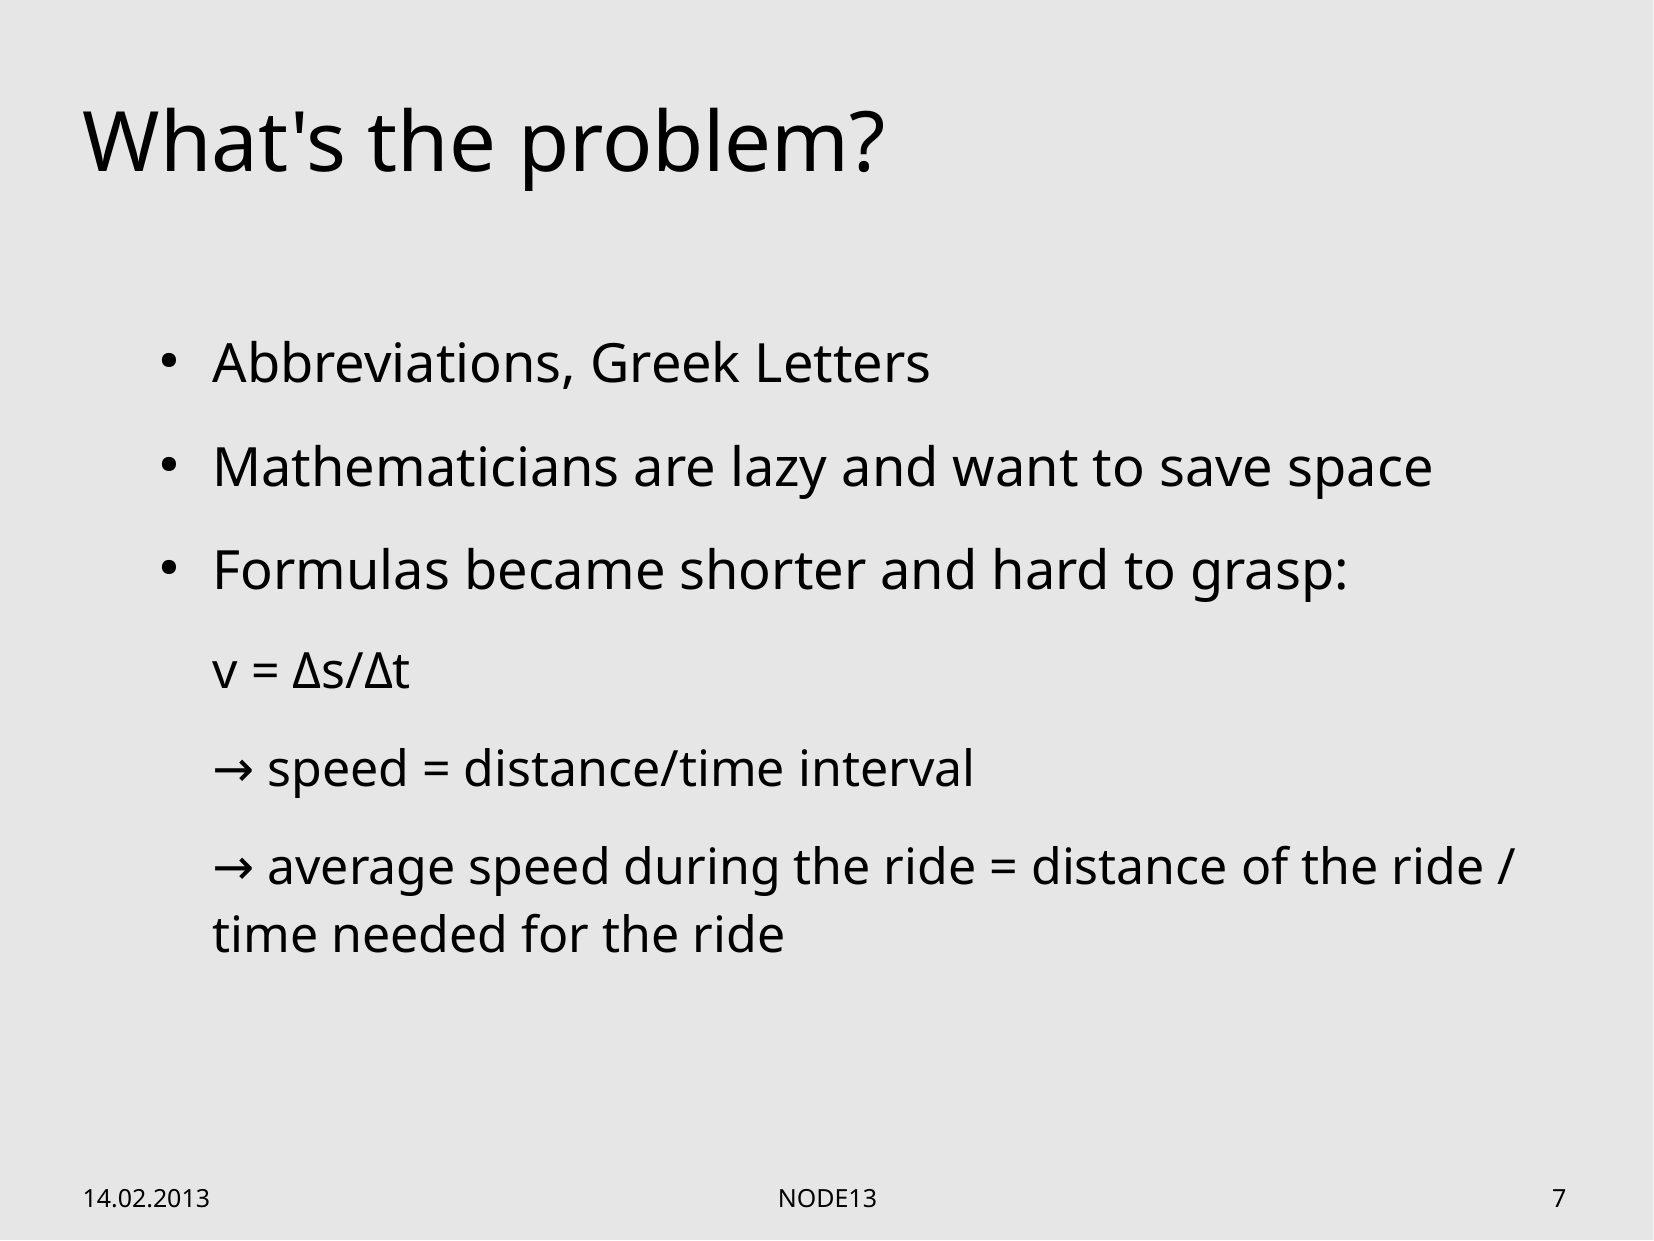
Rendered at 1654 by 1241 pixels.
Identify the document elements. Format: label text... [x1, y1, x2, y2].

title What's the problem? [82, 82, 1571, 222]
list Abbreviations, Greek Letters Mathematicians are lazy and want to save space Formulas became shorter and hard to grasp: v = Δs/Δt → speed = distance/time interval → average speed during the ride = distance of the ride / time needed for the ride [141, 324, 1571, 1045]
